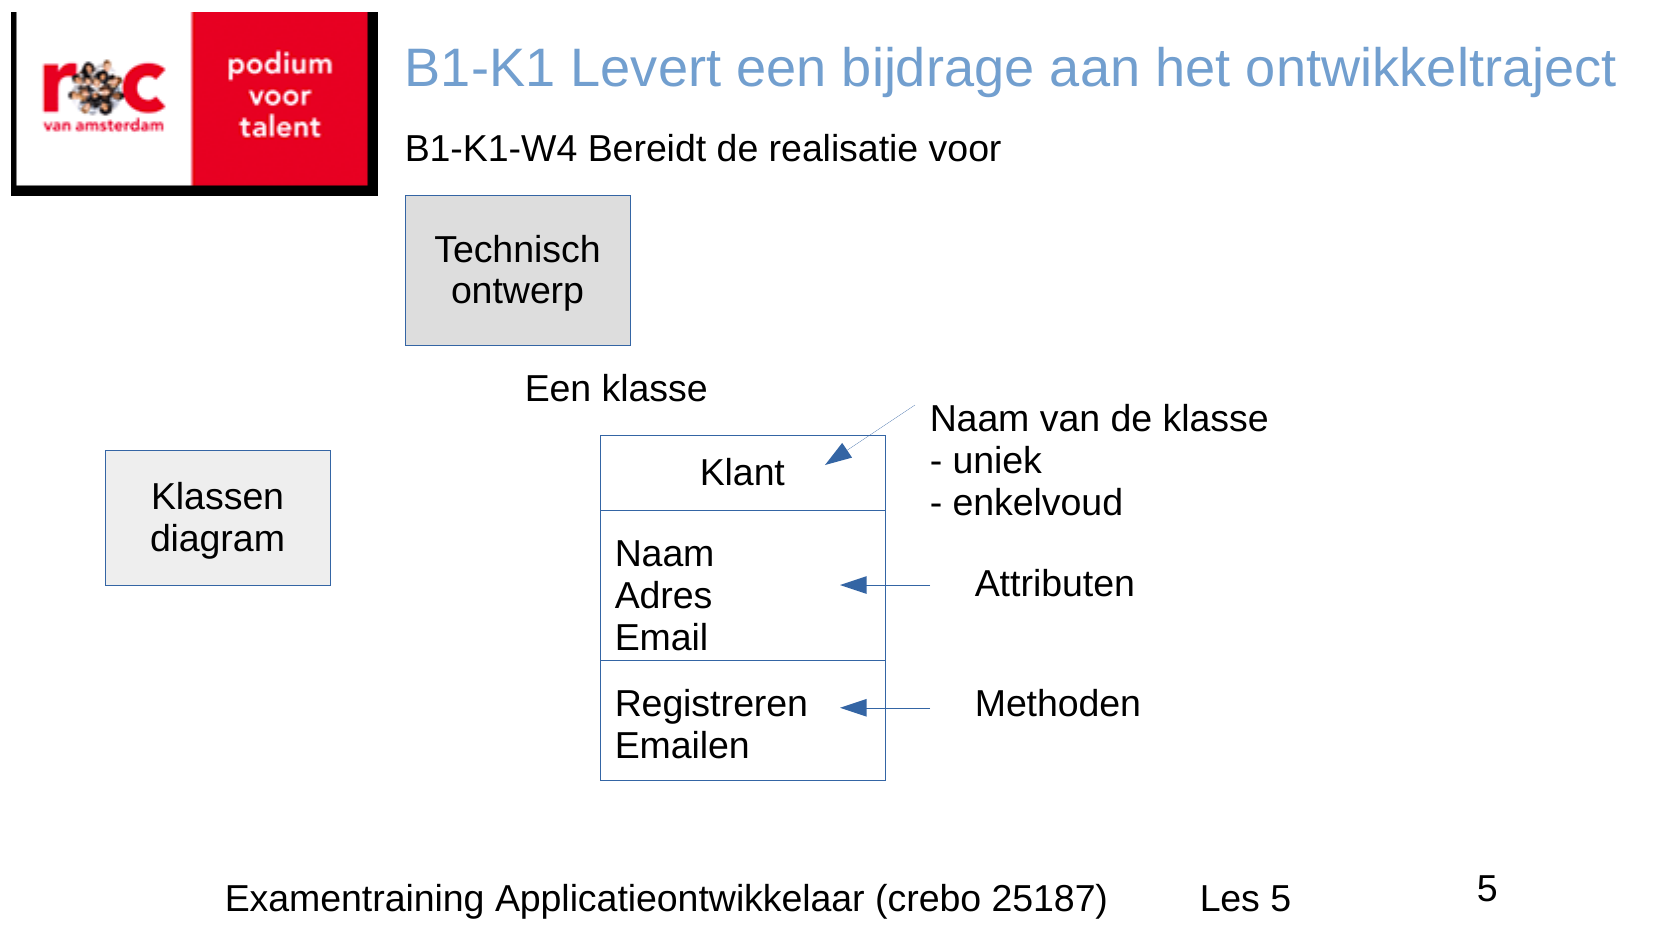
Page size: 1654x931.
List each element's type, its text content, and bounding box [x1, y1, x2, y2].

text_box B1-K1 Levert een bijdrage aan het ontwikkeltraject [390, 30, 1654, 166]
text_box Naam Adres Email [600, 525, 871, 708]
text_box Klant [600, 435, 886, 511]
text_box Registreren Emailen [600, 675, 856, 774]
picture [11, 12, 378, 196]
text_box Methoden [960, 675, 1171, 774]
text_box Les 5 [1185, 870, 1336, 927]
text_box Een klasse [510, 360, 781, 417]
text_box Technisch ontwerp [405, 195, 631, 346]
text_box [600, 511, 886, 781]
text_box B1-K1-W4 Bereidt de realisatie voor [390, 120, 1486, 219]
text_box Attributen [960, 555, 1171, 654]
text_box Naam van de klasse - uniek - enkelvoud [915, 390, 1284, 531]
text_box Klassen diagram [105, 450, 331, 586]
text_box <number> [1462, 860, 1654, 931]
text_box Examentraining Applicatieontwikkelaar (crebo 25187) [210, 870, 1141, 927]
